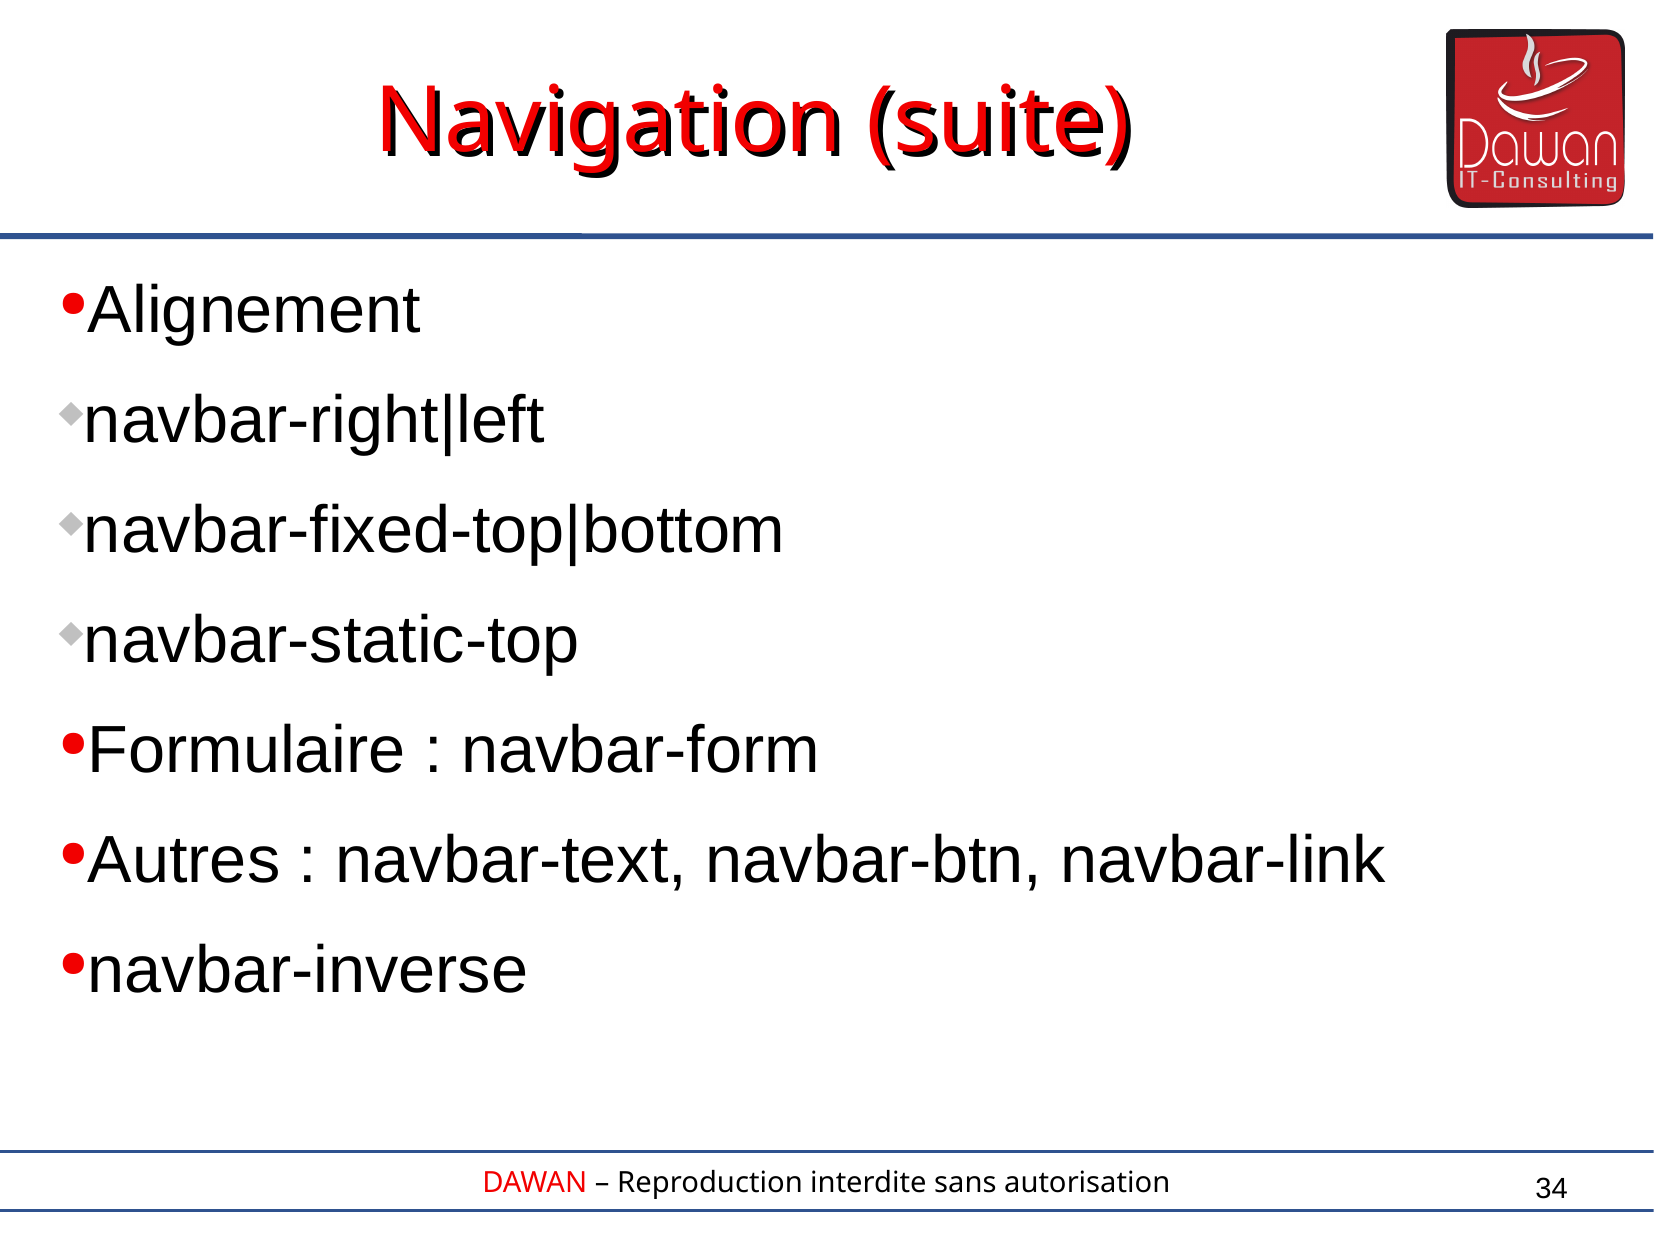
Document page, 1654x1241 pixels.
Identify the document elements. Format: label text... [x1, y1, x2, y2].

list Alignement navbar-right|left navbar-fixed-top|bottom navbar-static-top Formulaire : navbar-form Autres : navbar-text, navbar-btn, navbar-link navbar-inverse [59, 265, 1595, 1094]
title Navigation (suite) [59, 24, 1447, 206]
text_box [1535, 1169, 1595, 1234]
